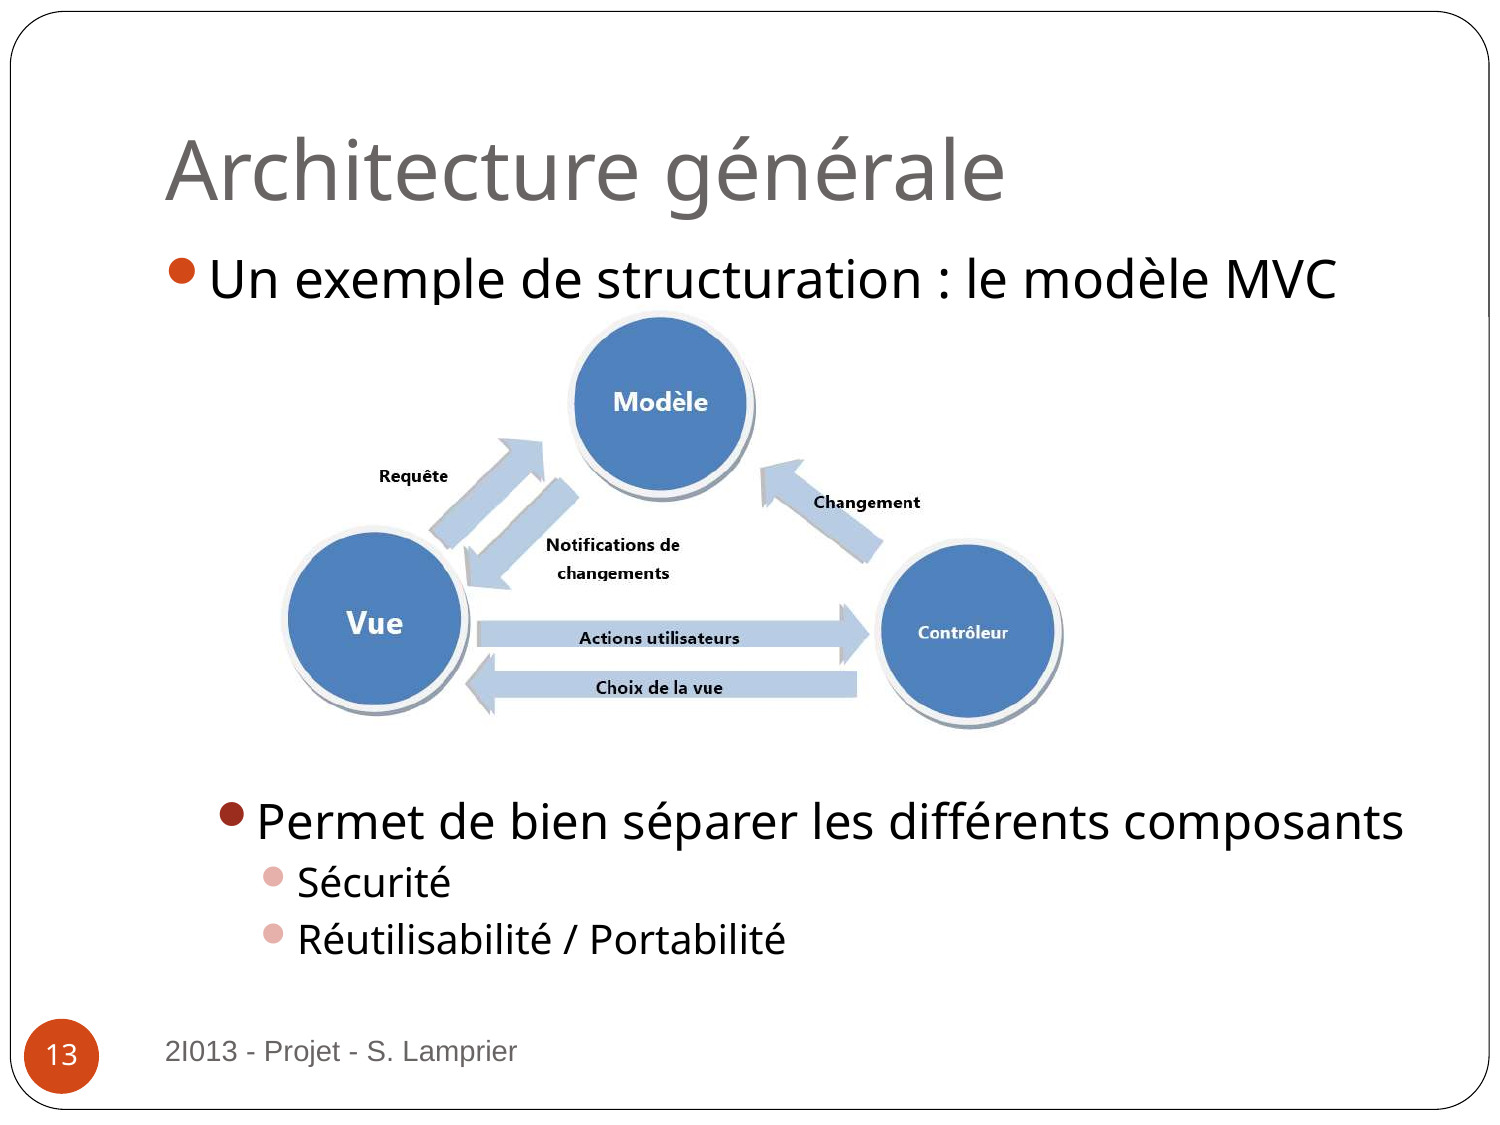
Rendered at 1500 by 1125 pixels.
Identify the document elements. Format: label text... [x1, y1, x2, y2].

title Architecture générale [150, 45, 1426, 233]
text_box 2I013 - Projet - S. Lamprier [149, 1012, 801, 1088]
list Un exemple de structuration : le modèle MVC Permet de bien séparer les différents composants Sécurité Réutilisabilité / Portabilité [150, 237, 1426, 988]
picture [279, 305, 1070, 738]
text_box <numéro> [23, 1018, 100, 1094]
